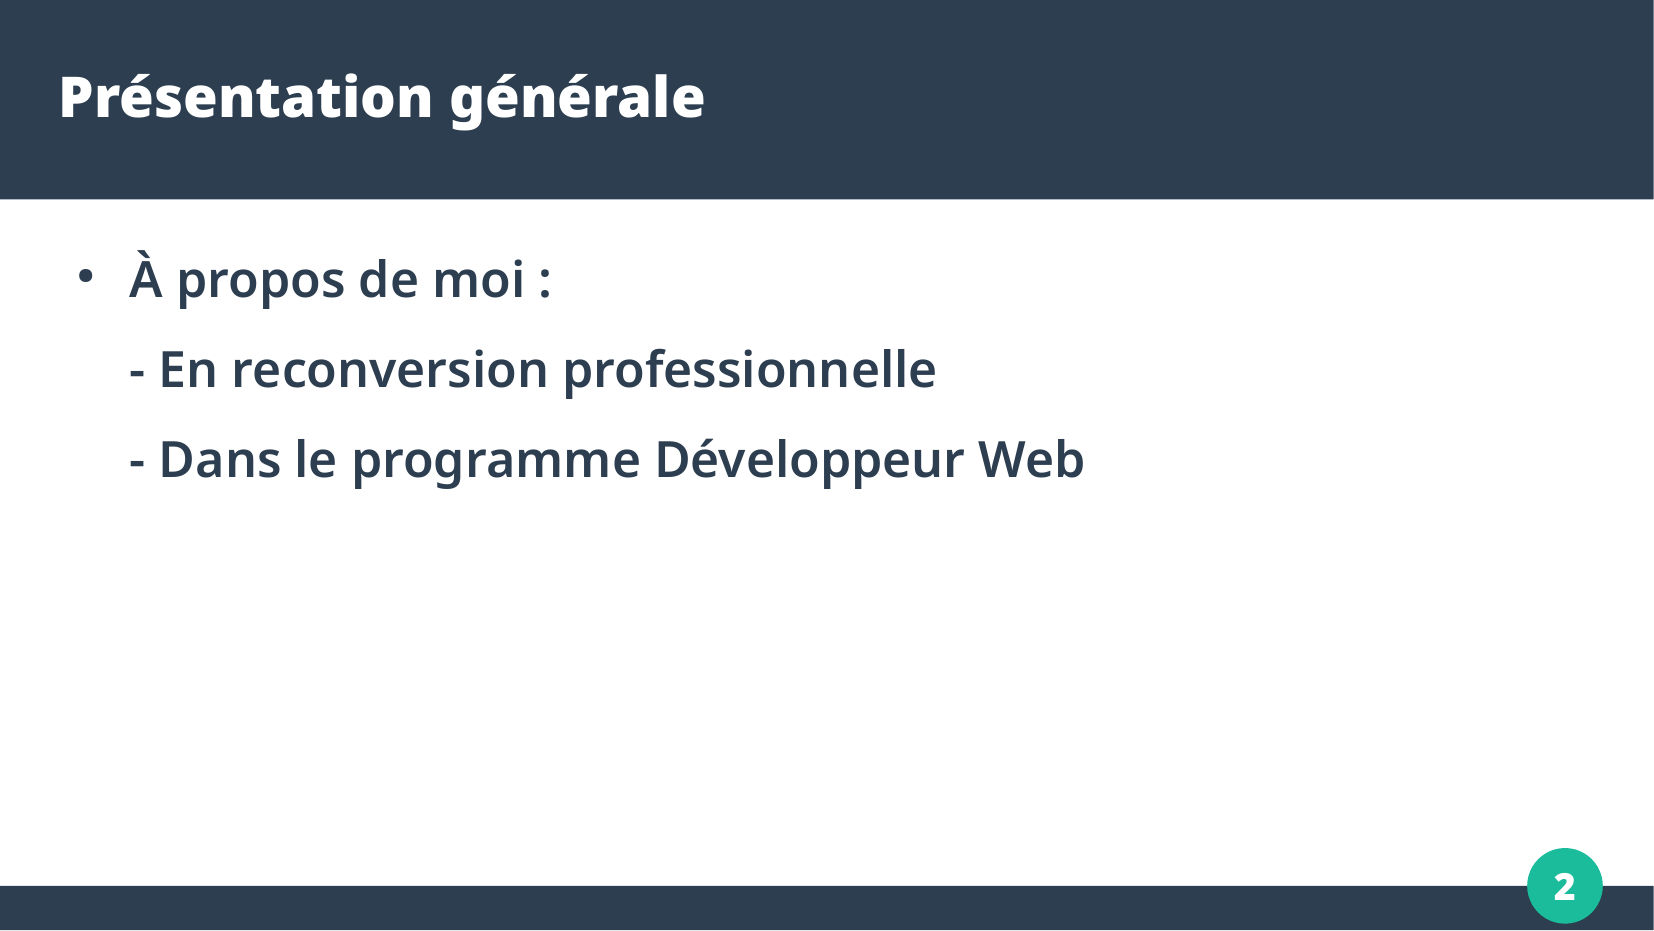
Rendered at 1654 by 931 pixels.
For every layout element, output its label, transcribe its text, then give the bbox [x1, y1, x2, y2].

title Présentation générale [59, 37, 1595, 156]
list À propos de moi : - En reconversion professionnelle - Dans le programme Développeur Web [59, 243, 1595, 864]
